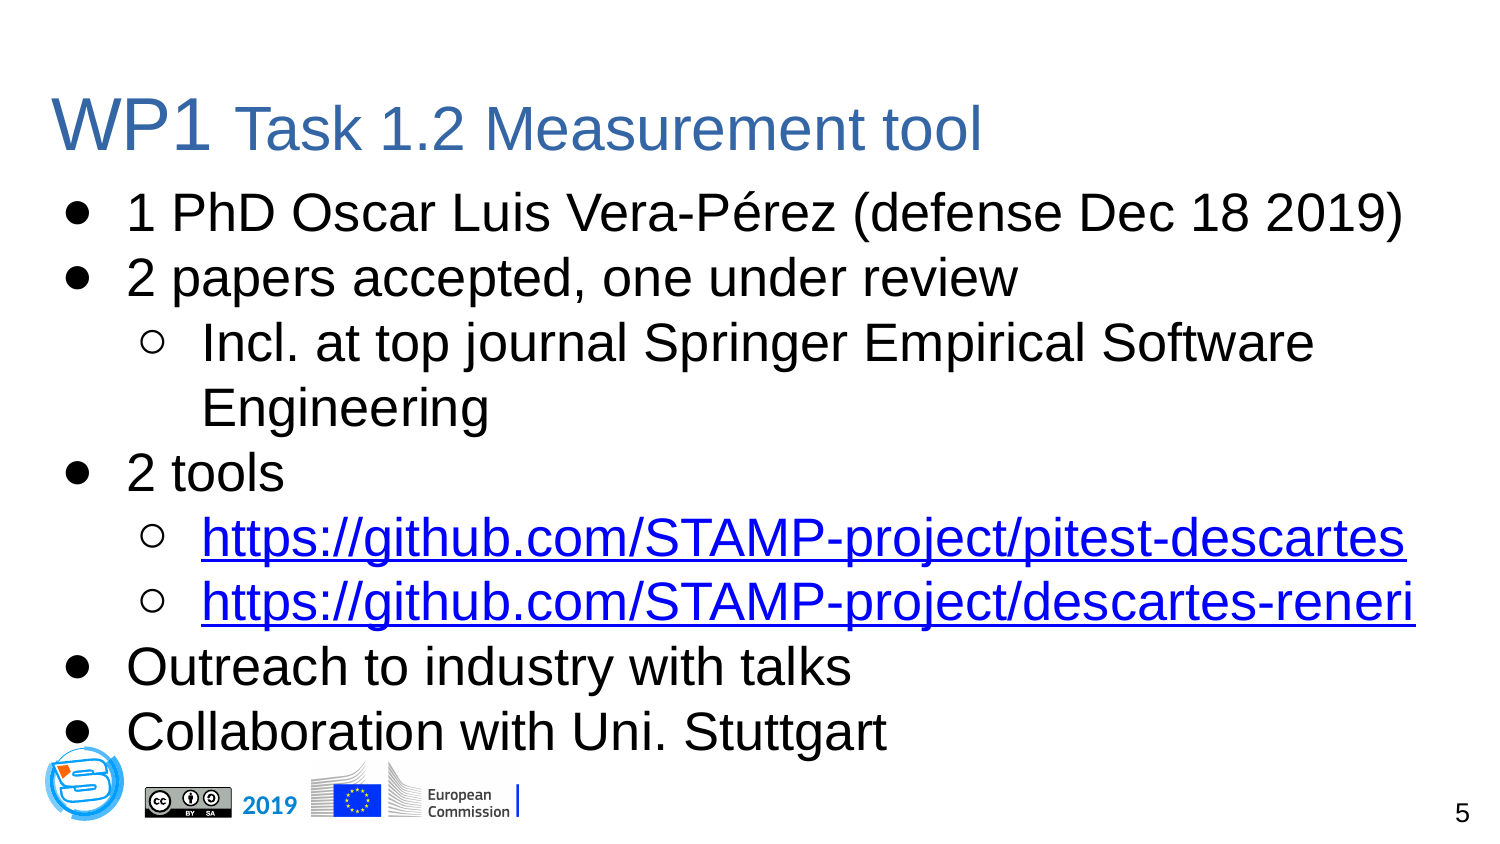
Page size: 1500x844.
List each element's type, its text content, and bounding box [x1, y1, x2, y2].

picture [311, 761, 519, 817]
list 1 PhD Oscar Luis Vera-Pérez (defense Dec 18 2019) 2 papers accepted, one under review Incl. at top journal Springer Empirical Software Engineering 2 tools https://github.com/STAMP-project/pitest-descartes https://github.com/STAMP-project/descartes-reneri Outreach to industry with talks Collaboration with Uni. Stuttgart [51, 176, 1449, 738]
title WP1 Task 1.2 Measurement tool [51, 72, 1449, 167]
slide_number <number> [1395, 779, 1486, 844]
